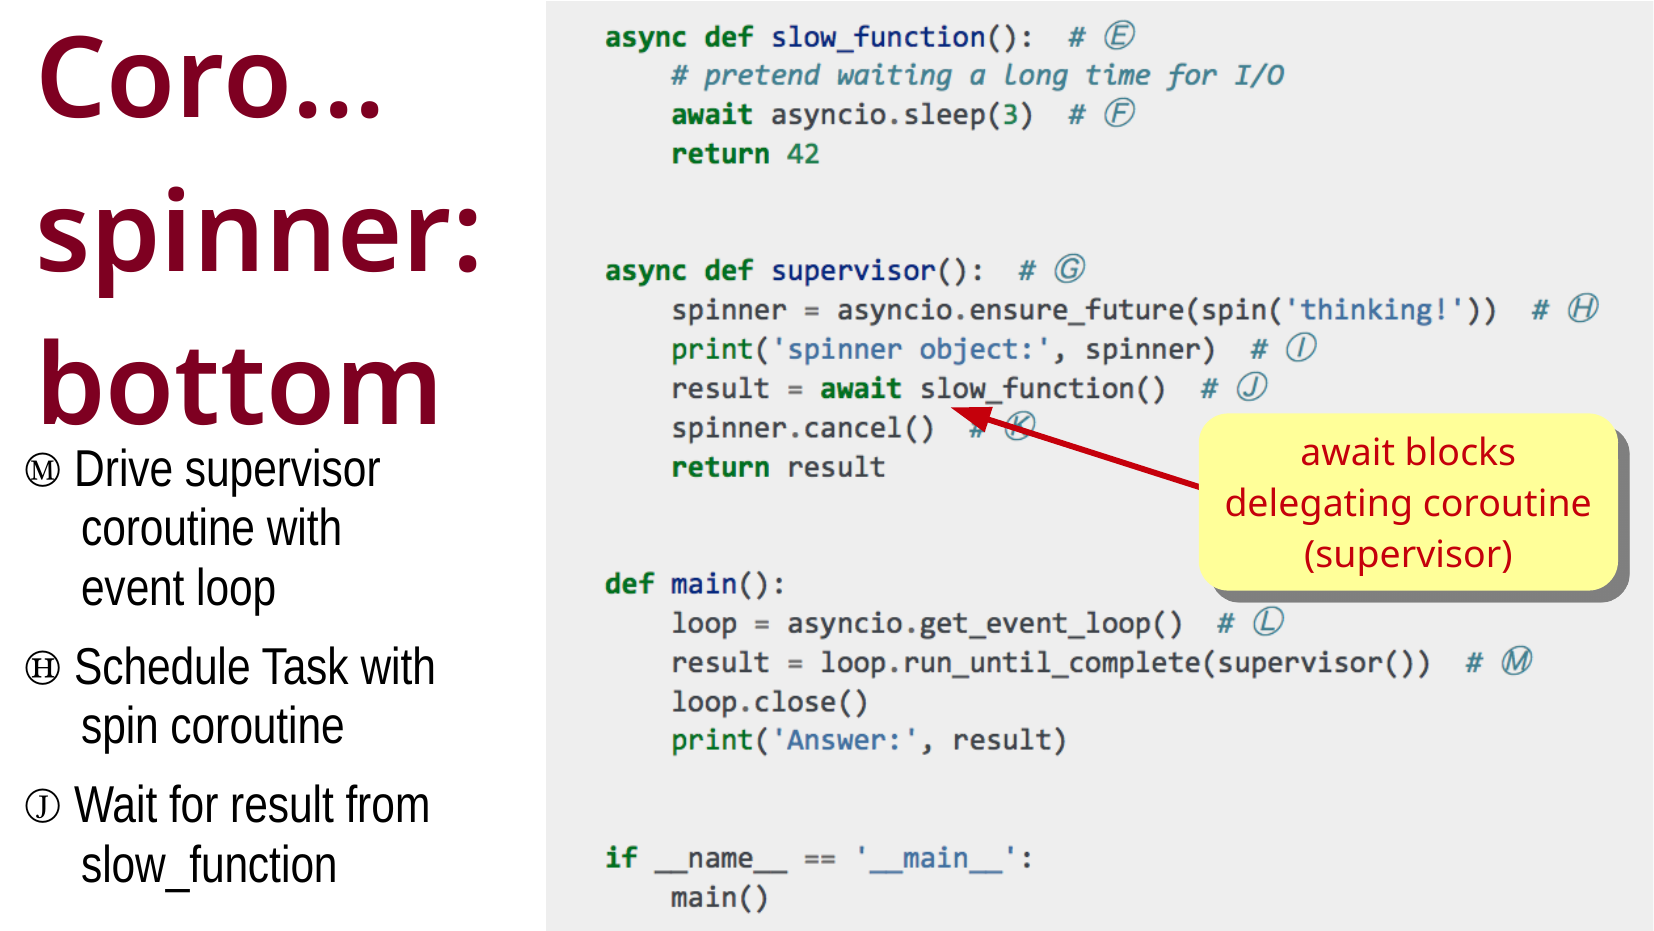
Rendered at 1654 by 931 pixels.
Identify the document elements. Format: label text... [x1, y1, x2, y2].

picture [546, 1, 1654, 931]
title Coro... spinner: bottom [35, 59, 1571, 396]
text_box await blocks delegating coroutine (supervisor) [1198, 413, 1619, 591]
list Ⓜ Drive supervisor coroutine with event loop Ⓗ Schedule Task with spin coroutine Ⓙ Wait for result from slow_function [23, 437, 497, 899]
